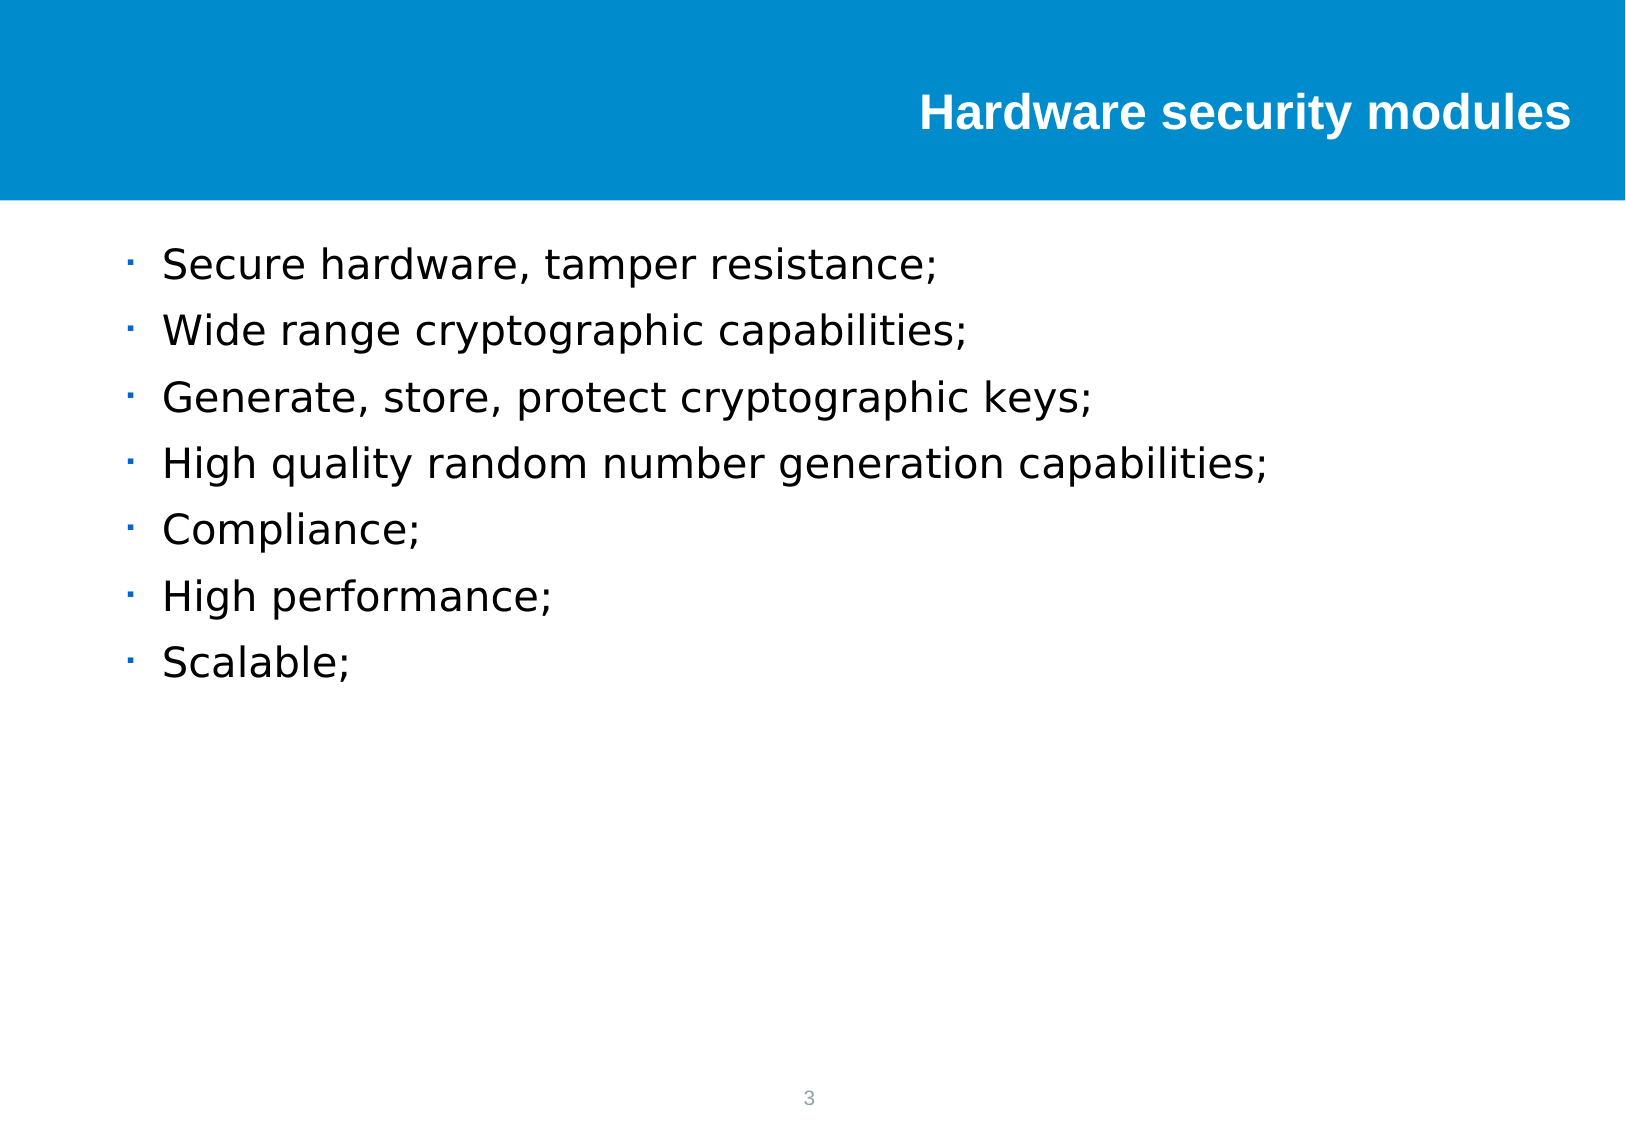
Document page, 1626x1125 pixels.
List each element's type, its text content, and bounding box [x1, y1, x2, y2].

list Secure hardware, tamper resistance; Wide range cryptographic capabilities; Generate, store, protect cryptographic keys; High quality random number generation capabilities; Compliance; High performance; Scalable; [121, 240, 1572, 894]
title Hardware security modules [121, 37, 1573, 188]
